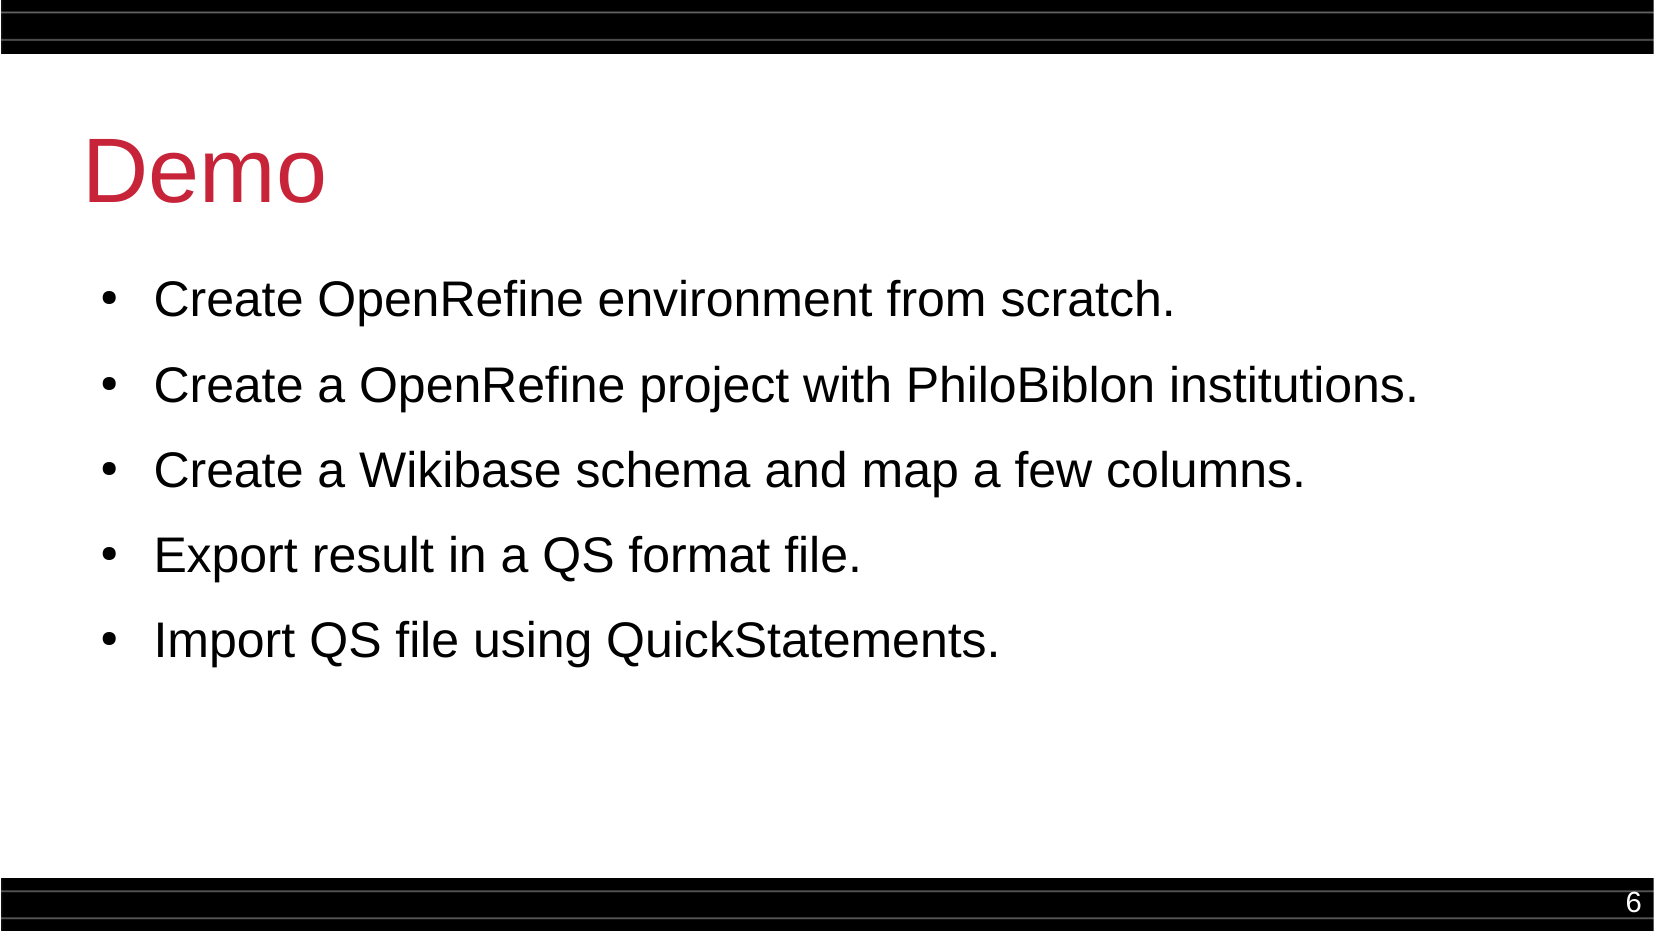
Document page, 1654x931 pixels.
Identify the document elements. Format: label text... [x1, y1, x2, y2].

picture [1, 0, 1654, 54]
list Create OpenRefine environment from scratch. Create a OpenRefine project with PhiloBiblon institutions. Create a Wikibase schema and map a few columns. Export result in a QS format file. Import QS file using QuickStatements. [82, 271, 1571, 851]
title Demo [82, 92, 1571, 249]
picture [1, 878, 1654, 931]
